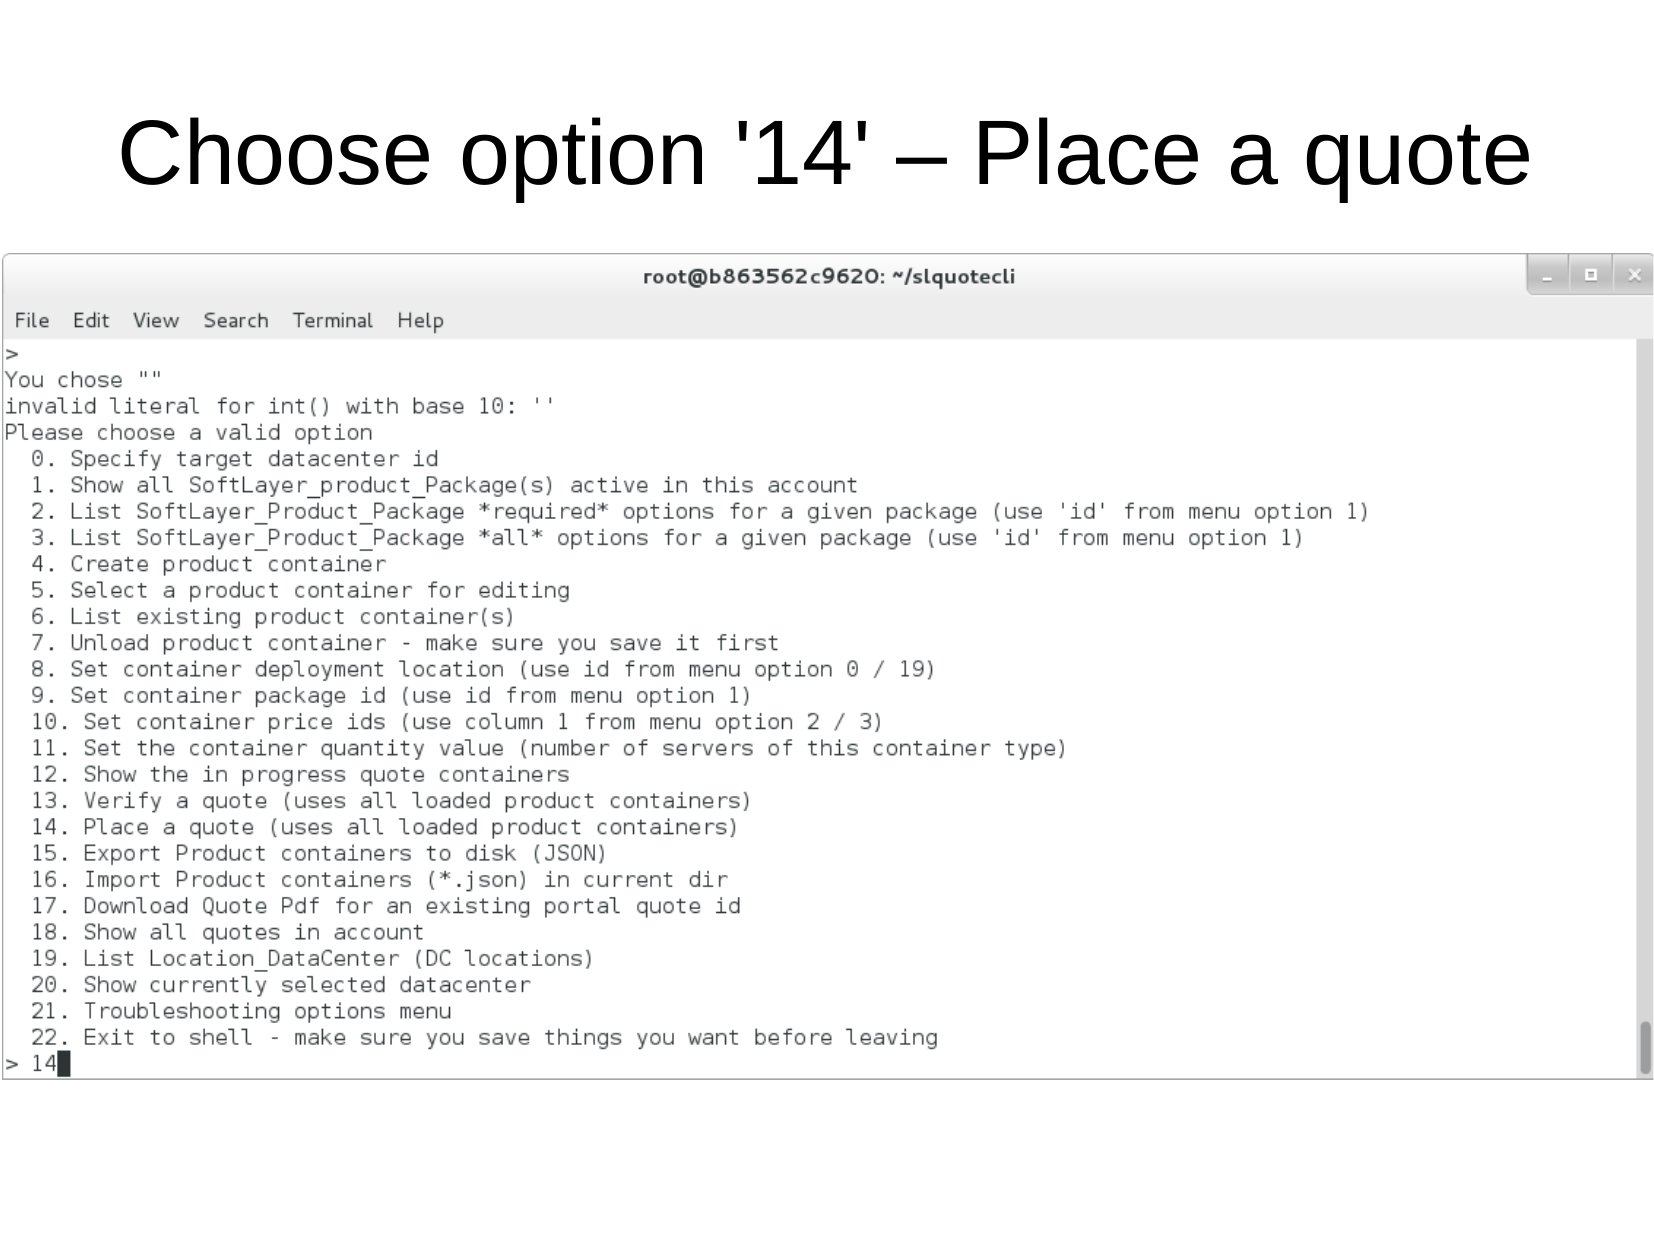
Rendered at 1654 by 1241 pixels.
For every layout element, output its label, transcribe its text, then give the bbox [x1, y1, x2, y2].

title Choose option '14' – Place a quote [82, 49, 1571, 253]
picture [2, 253, 1654, 1081]
